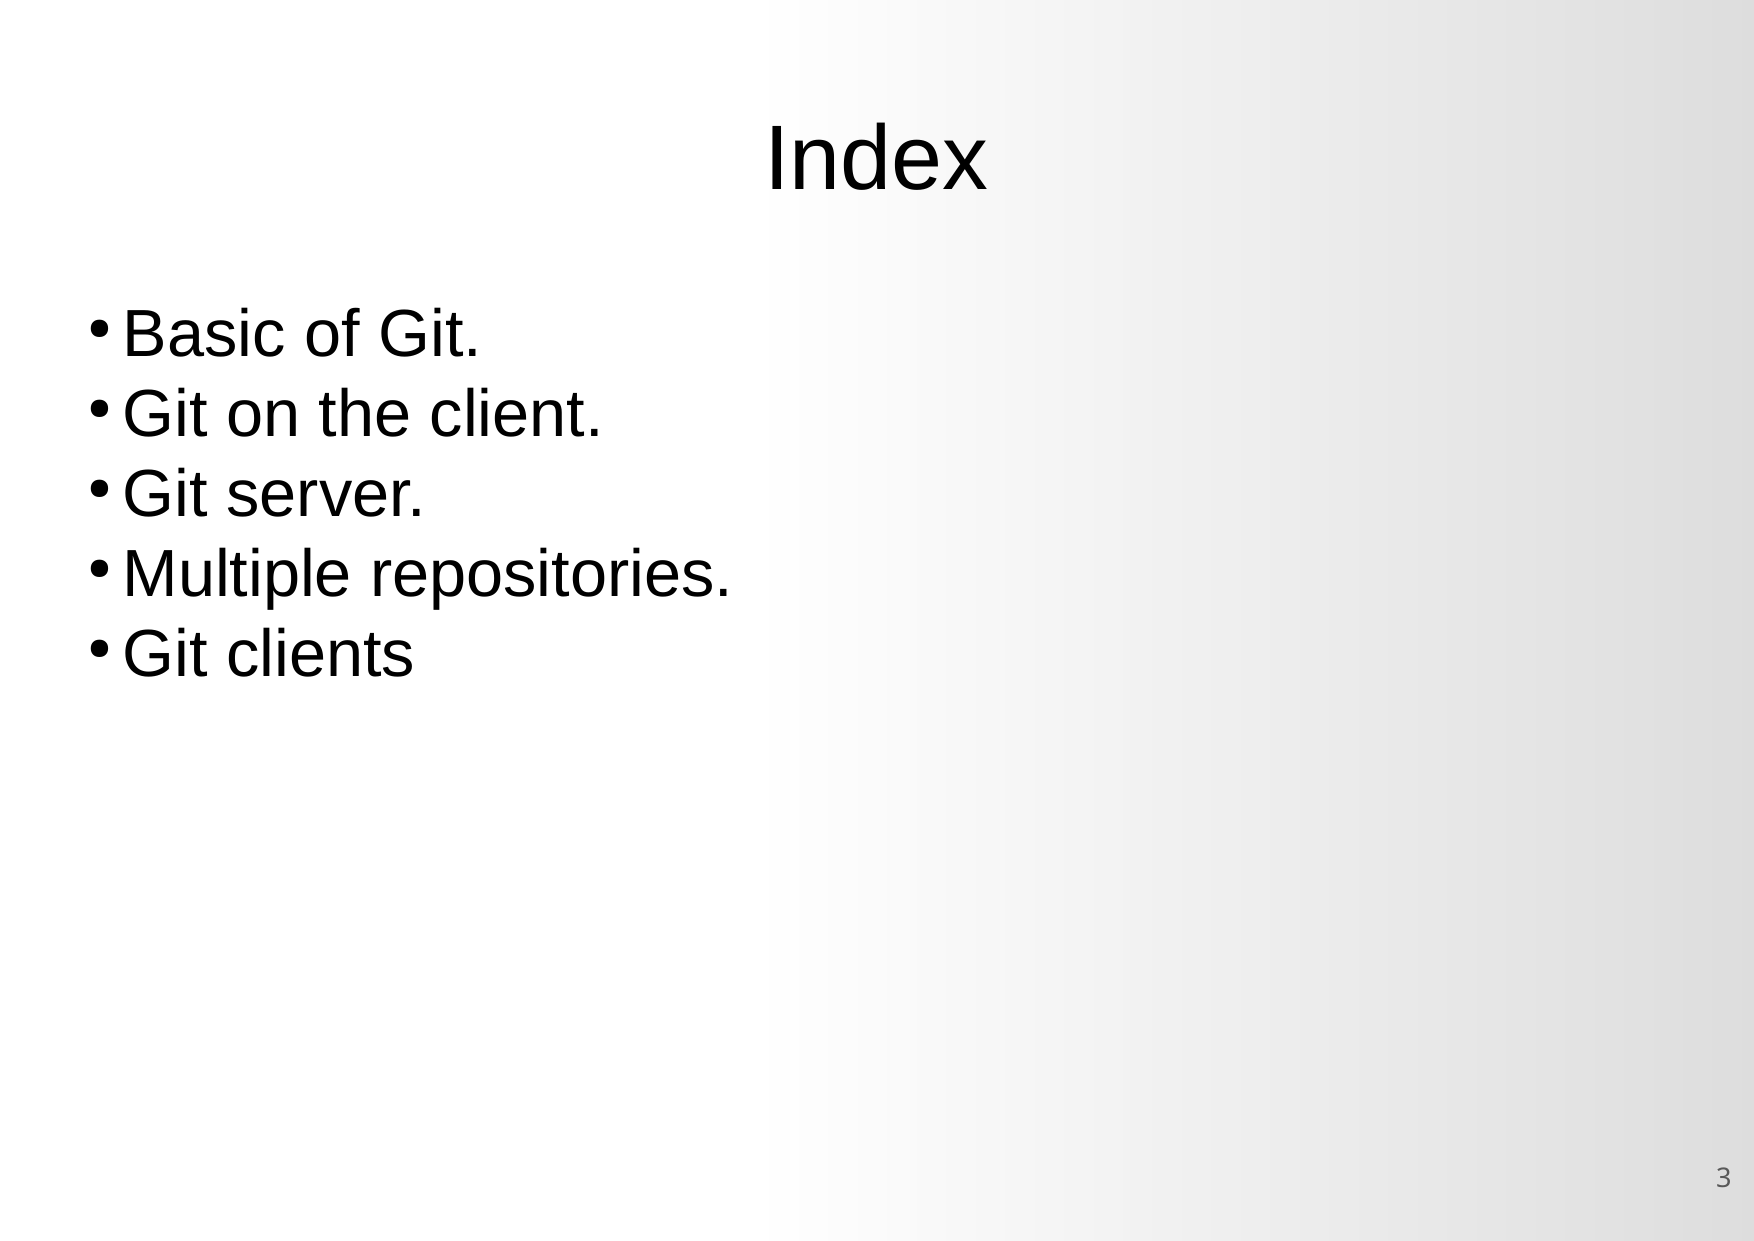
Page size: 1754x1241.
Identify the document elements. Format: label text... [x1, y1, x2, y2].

text_box Basic of Git. Git on the client. Git server. Multiple repositories. Git clients [87, 290, 1666, 1010]
text_box Index [87, 49, 1666, 257]
slide_number <number> [1641, 1145, 1747, 1241]
